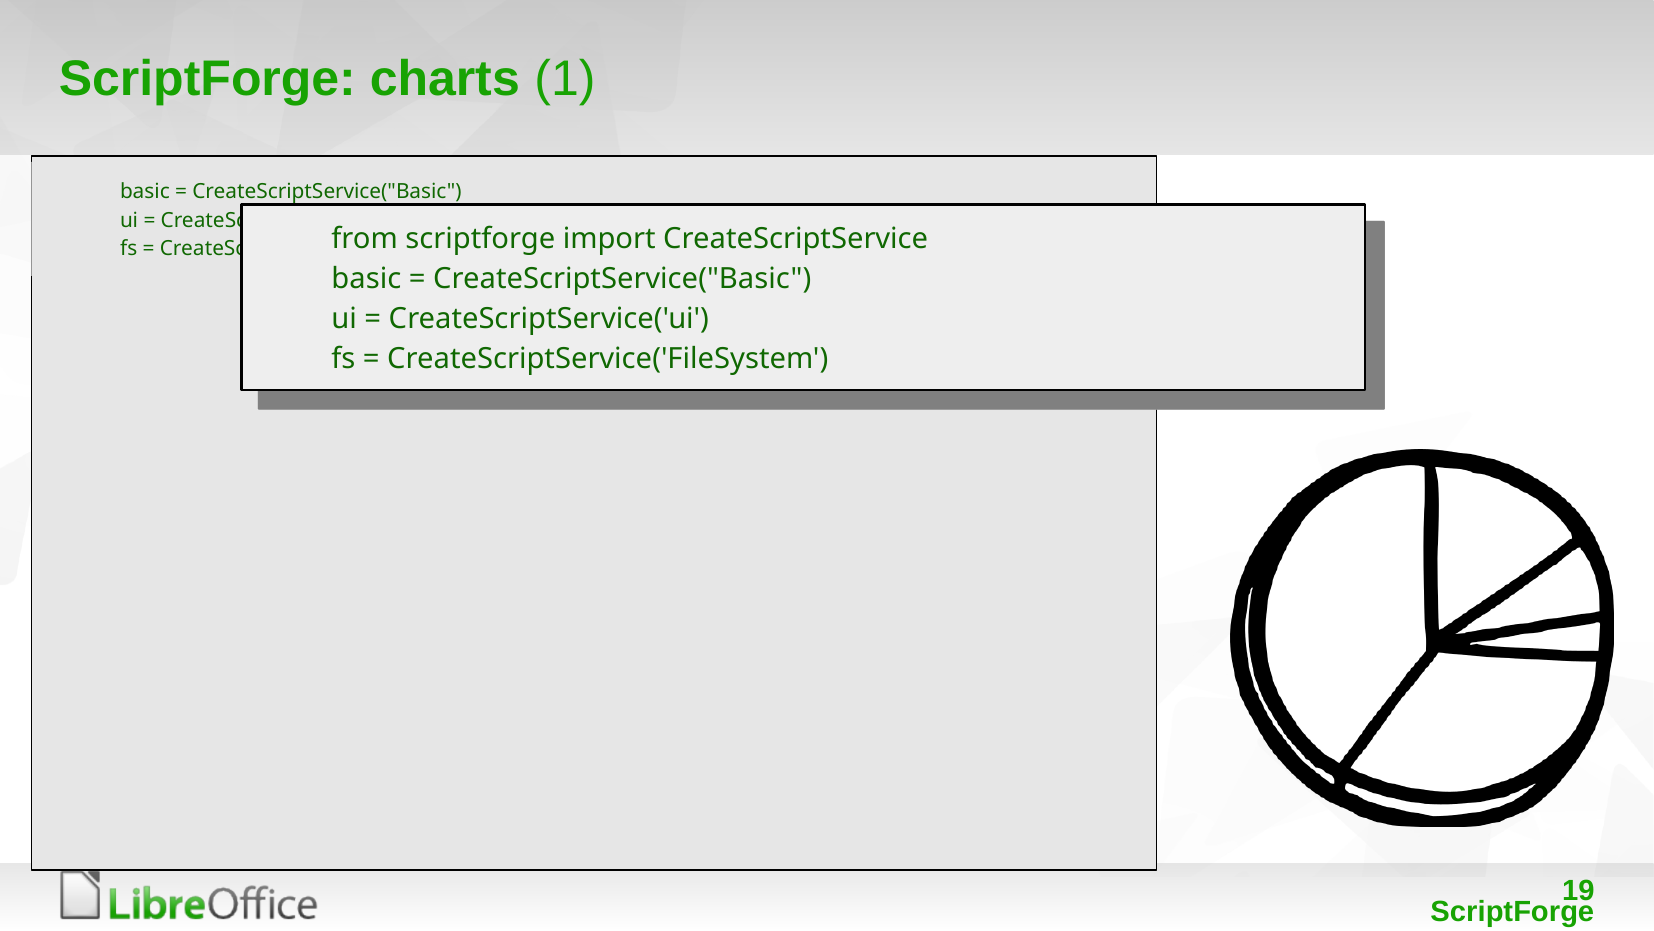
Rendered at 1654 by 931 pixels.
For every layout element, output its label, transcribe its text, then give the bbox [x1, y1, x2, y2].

title ScriptForge: charts (1) [59, 22, 1595, 133]
text_box [31, 276, 1157, 871]
picture [41, 871, 337, 931]
text_box from scriptforge import CreateScriptService basic = CreateScriptService("Basic") ui = CreateScriptService('ui') fs = CreateScriptService('FileSystem') [241, 204, 1366, 391]
text_box [31, 155, 1157, 204]
picture [0, 0, 783, 698]
picture [915, 411, 1654, 877]
text_box basic = CreateScriptService("Basic") ui = CreateScriptService('ui') fs = CreateScriptService('FileSystem') [31, 161, 1156, 276]
